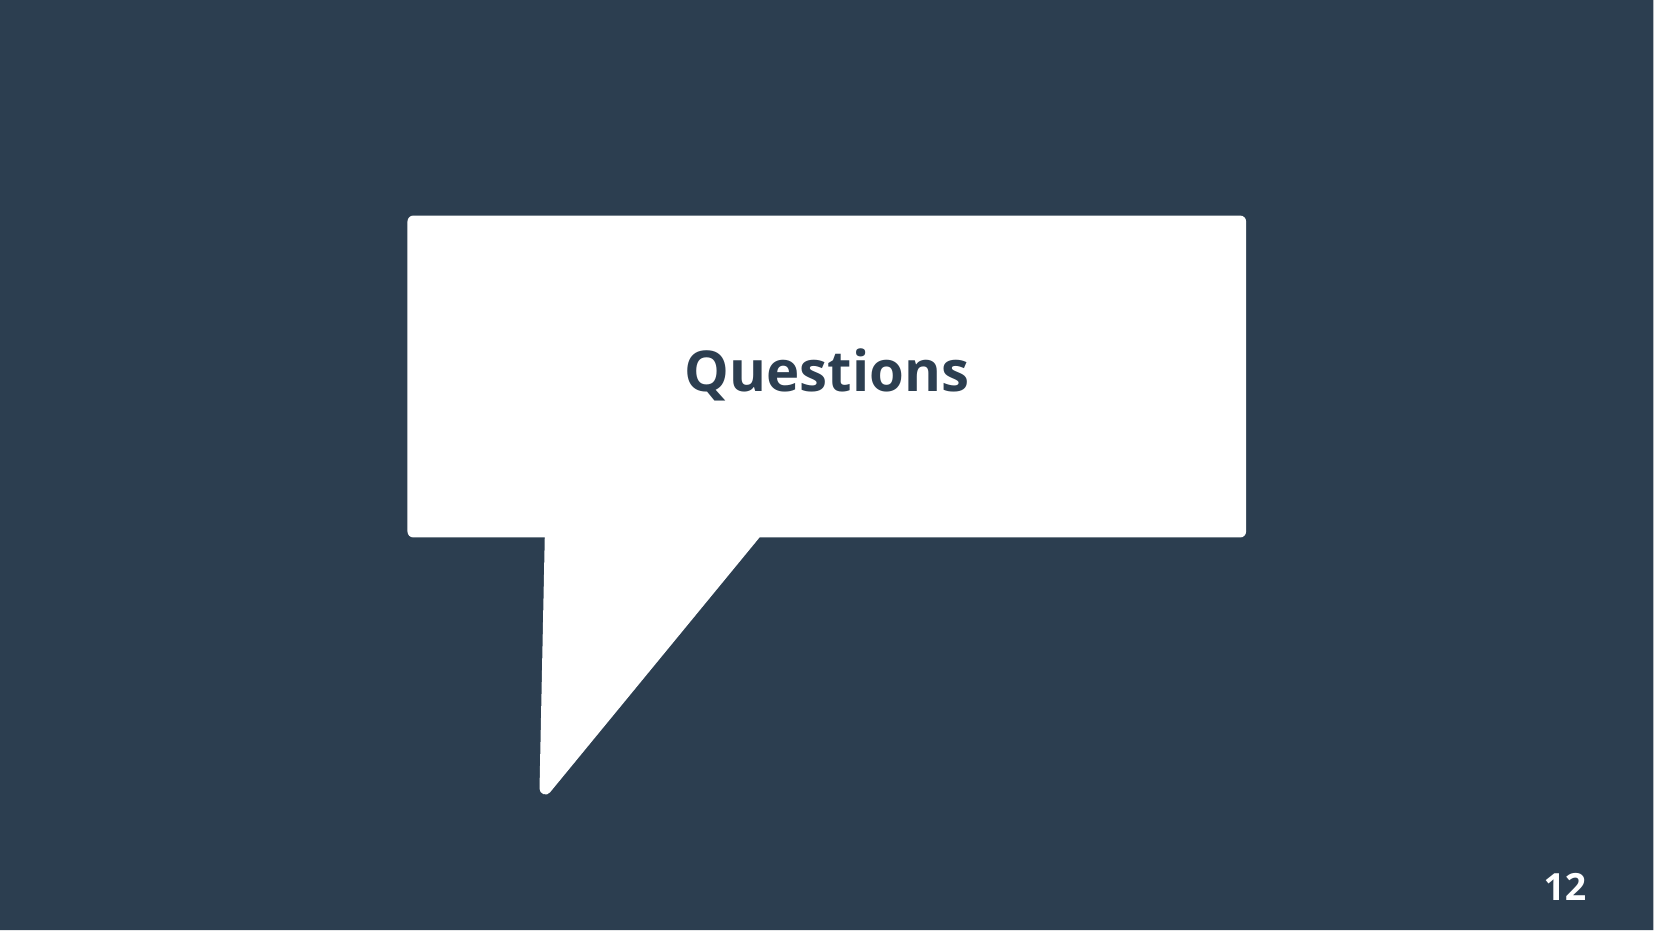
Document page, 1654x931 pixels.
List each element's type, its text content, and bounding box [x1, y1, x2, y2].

title Questions [442, 236, 1211, 502]
